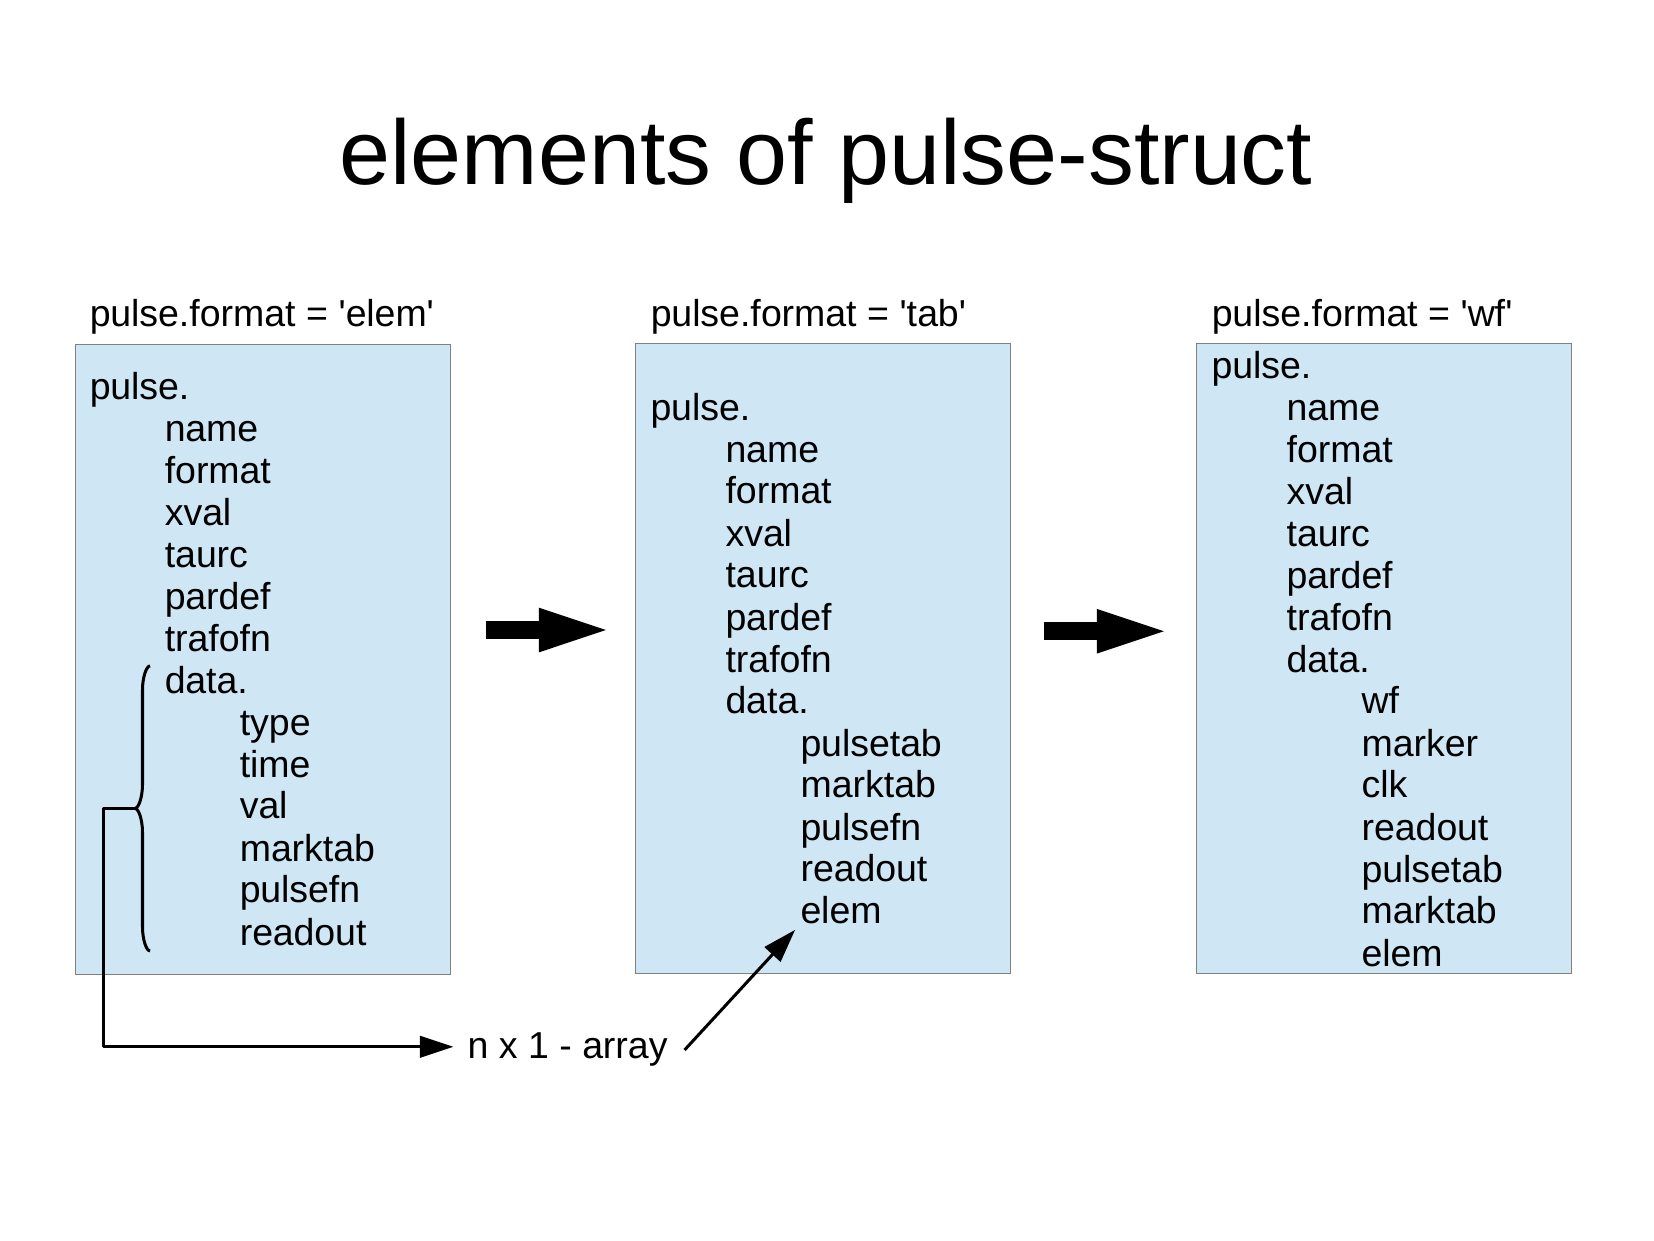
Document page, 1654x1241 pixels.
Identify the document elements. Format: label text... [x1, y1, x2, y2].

text_box n x 1 - array [452, 1017, 685, 1075]
text_box pulse.format = 'elem' [75, 285, 451, 342]
text_box pulse.format = 'tab' [636, 285, 1012, 342]
text_box pulse. name format xval taurc pardef trafofn data. pulsetab marktab pulsefn readout elem [635, 343, 1011, 974]
text_box pulse. name format xval taurc pardef trafofn data. wf marker clk readout pulsetab marktab elem [1196, 343, 1572, 974]
text_box pulse. name format xval taurc pardef trafofn data. type time val marktab pulsefn readout [75, 344, 451, 975]
title elements of pulse-struct [82, 49, 1571, 257]
text_box pulse.format = 'wf' [1197, 285, 1573, 342]
